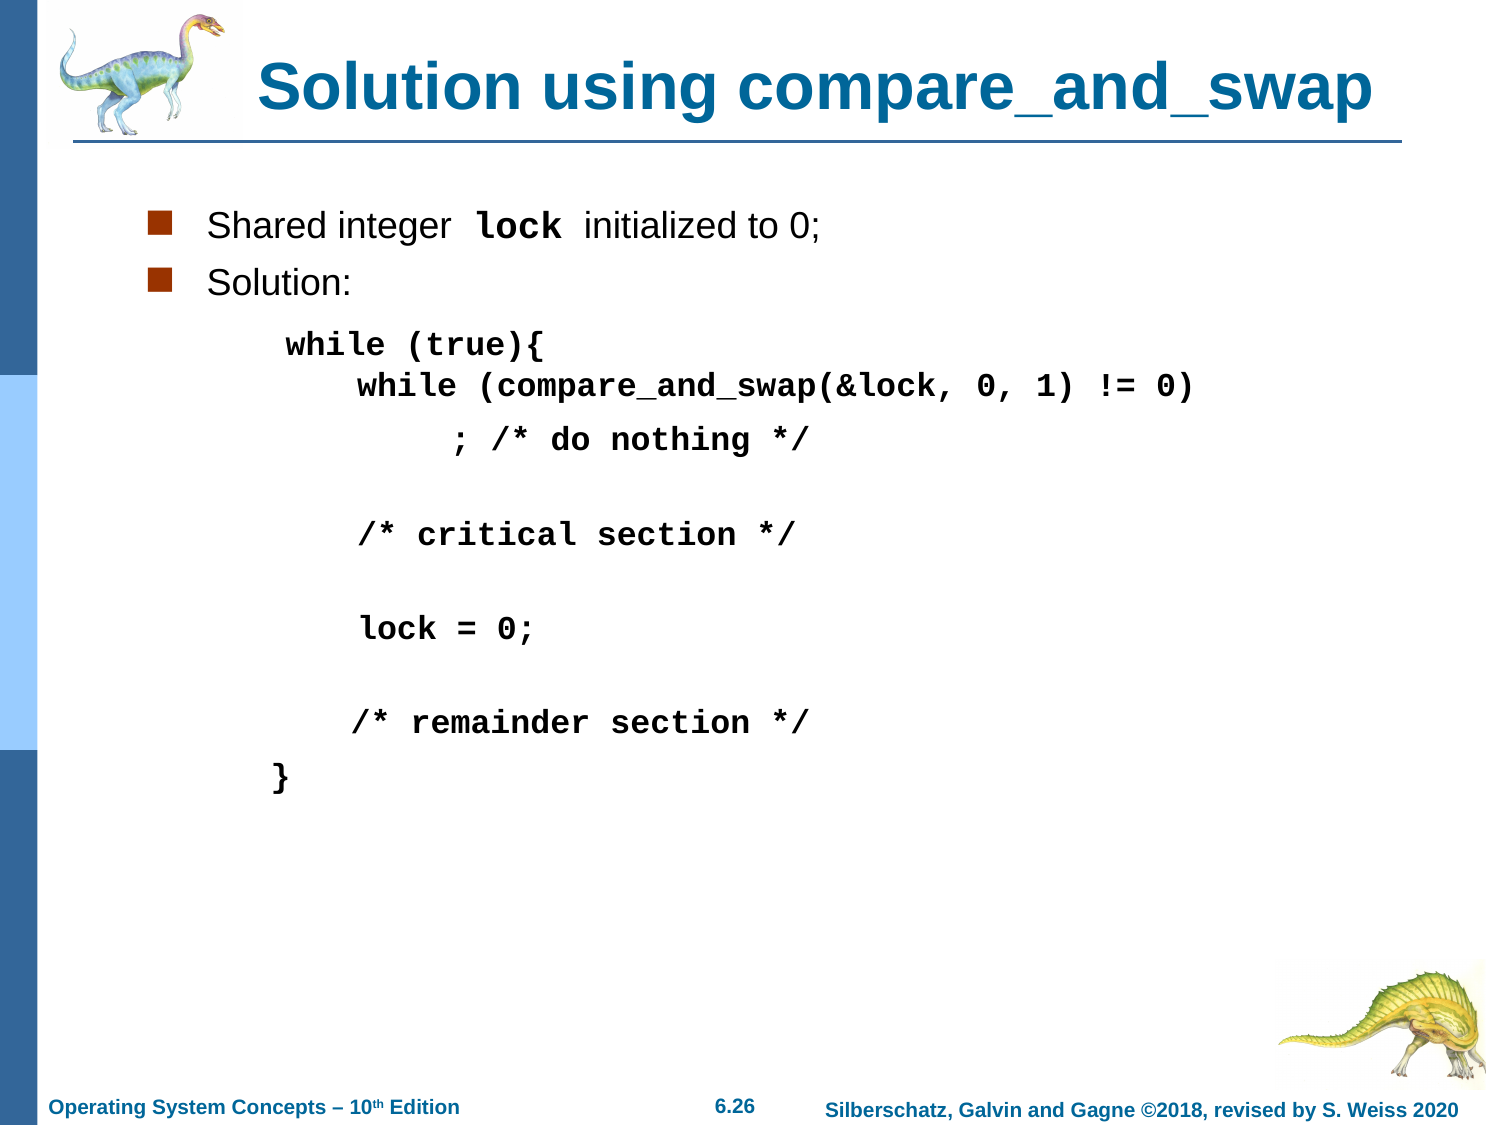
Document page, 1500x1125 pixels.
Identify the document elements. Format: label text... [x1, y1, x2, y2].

title Solution using compare_and_swap [195, 35, 1437, 131]
list Shared integer lock initialized to 0; Solution: while (true){ while (compare_and_swap(&lock, 0, 1) != 0) ; /* do nothing */ /* critical section */ lock = 0; /* remainder section */ } [135, 198, 1410, 910]
picture [1275, 959, 1486, 1090]
picture [46, 0, 243, 149]
